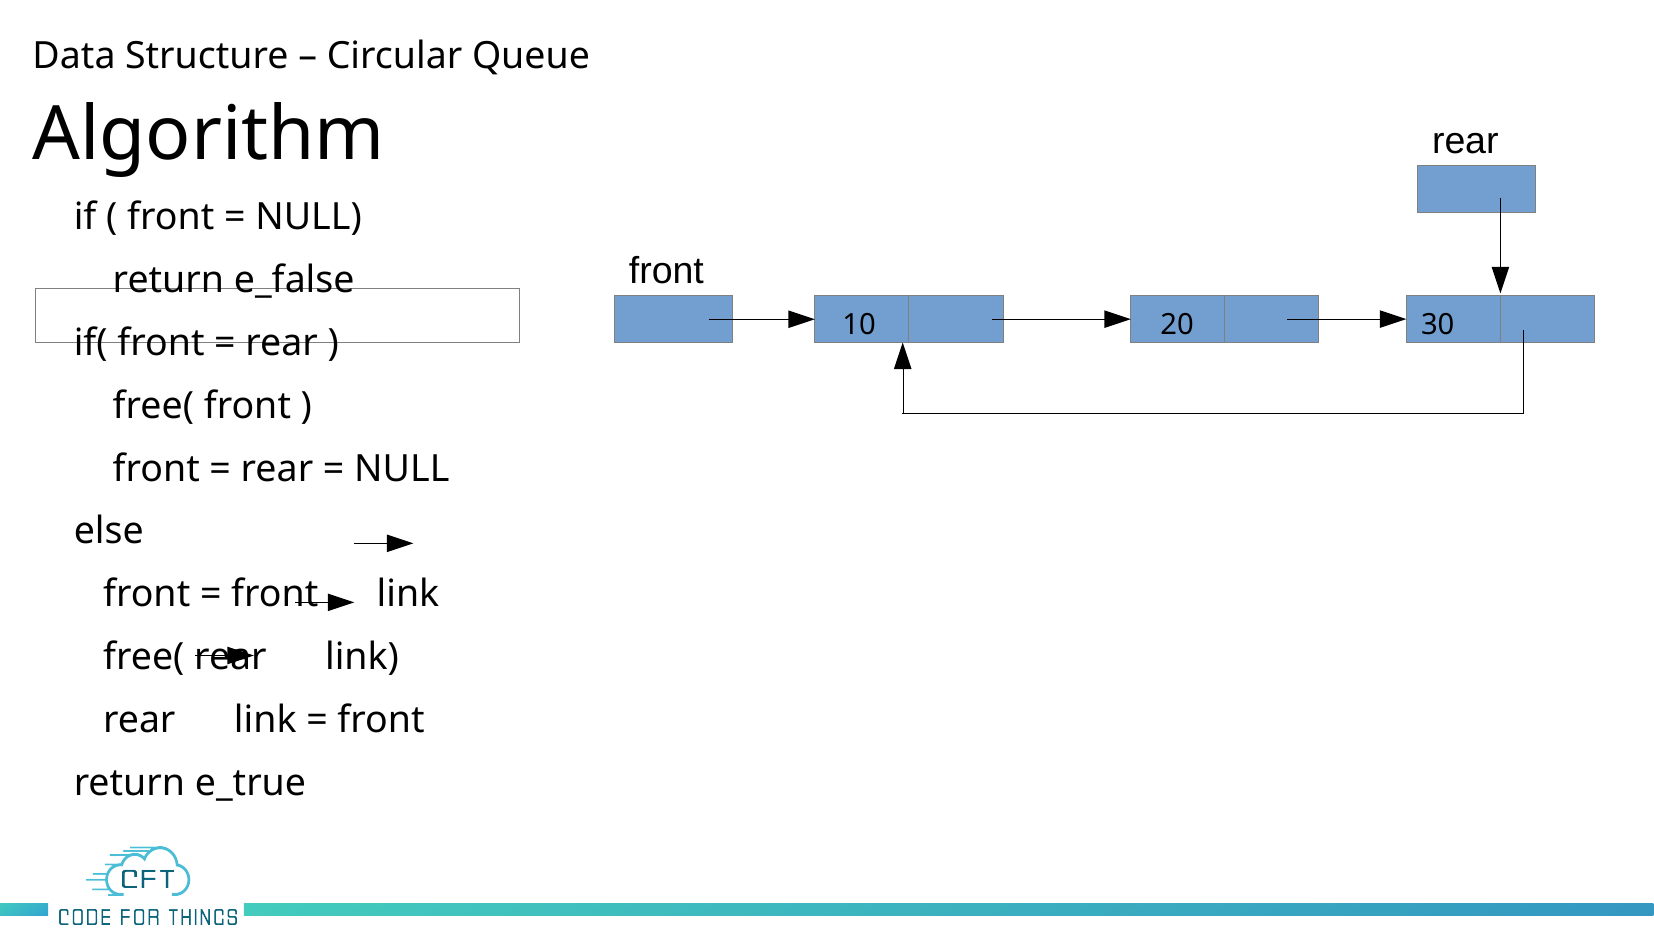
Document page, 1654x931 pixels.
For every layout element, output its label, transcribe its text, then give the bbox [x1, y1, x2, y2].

text_box rear [1417, 112, 1533, 170]
text_box [1417, 165, 1536, 213]
text_box 20 [1145, 295, 1228, 345]
picture [59, 851, 237, 925]
text_box [1488, 295, 1595, 343]
title Data Structure – Circular Queue Algorithm [32, 11, 1524, 199]
text_box [614, 295, 733, 343]
text_box front [614, 242, 730, 300]
text_box [910, 295, 1004, 343]
text_box [1130, 295, 1145, 343]
text_box [814, 295, 827, 343]
text_box 30 [1406, 295, 1488, 345]
text_box if ( front = NULL) return e_false if( front = rear ) free( front ) front = rear = NULL else front = front link free( rear link) rear link = front return e_true [0, 182, 727, 851]
text_box 10 [827, 295, 910, 345]
text_box [1228, 295, 1319, 343]
